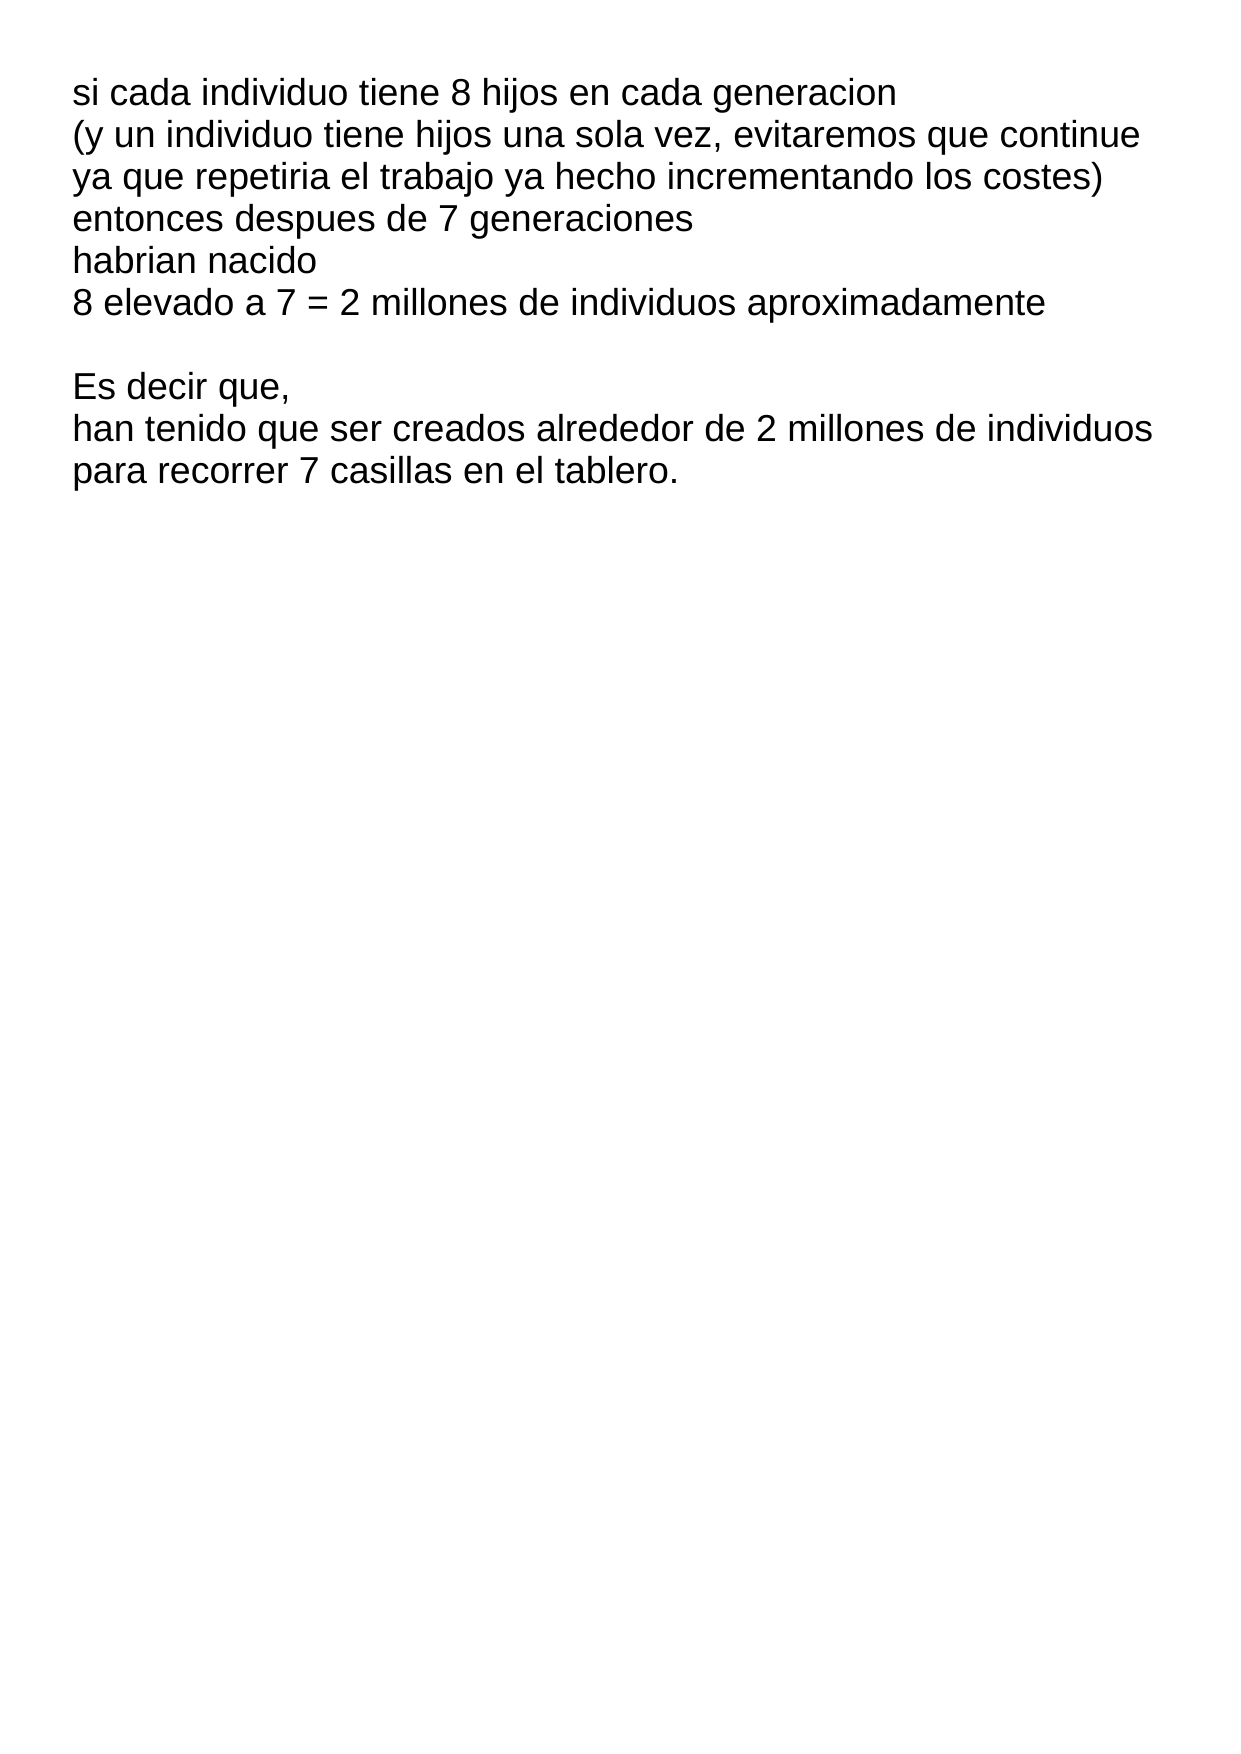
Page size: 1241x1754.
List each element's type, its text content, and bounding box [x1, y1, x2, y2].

text_box si cada individuo tiene 8 hijos en cada generacion (y un individuo tiene hijos una sola vez, evitaremos que continue ya que repetiria el trabajo ya hecho incrementando los costes) entonces despues de 7 generaciones habrian nacido 8 elevado a 7 = 2 millones de individuos aproximadamente Es decir que, han tenido que ser creados alrededor de 2 millones de individuos para recorrer 7 casillas en el tablero. [57, 64, 1182, 499]
